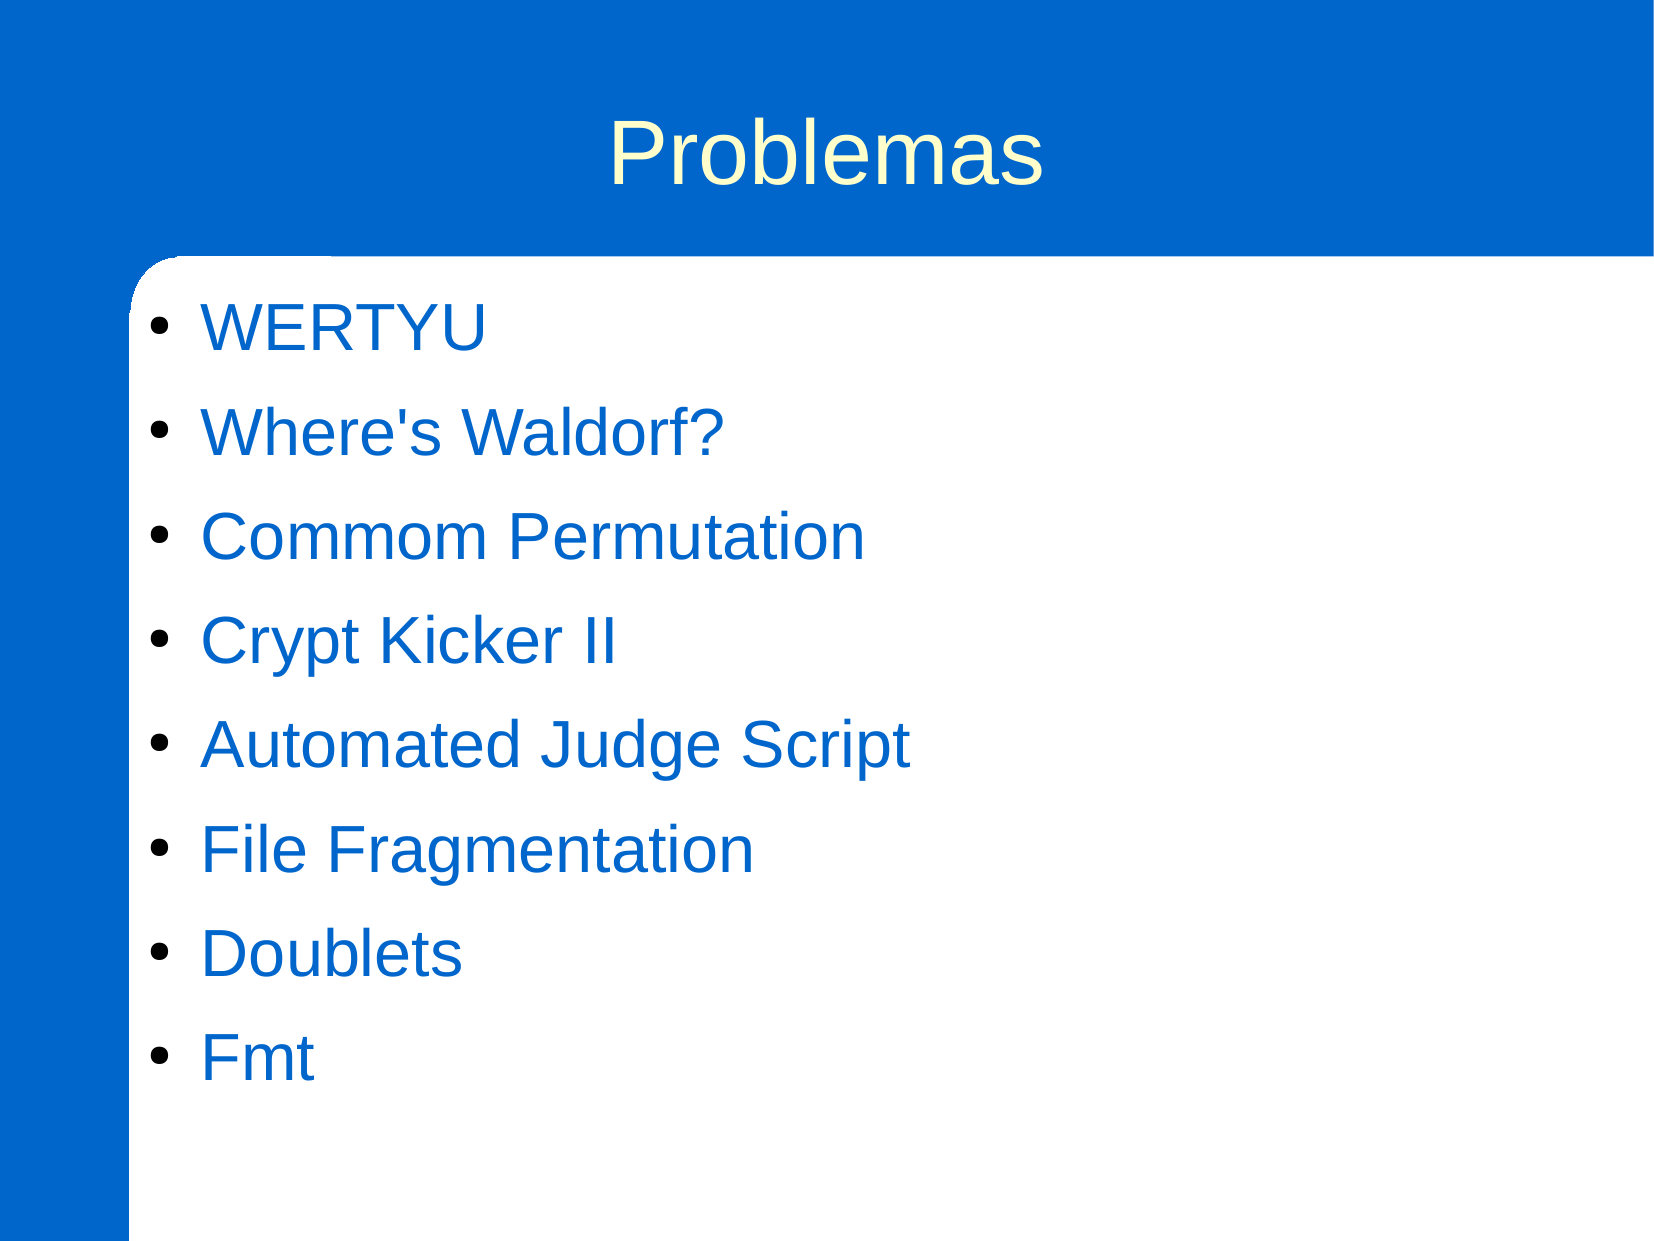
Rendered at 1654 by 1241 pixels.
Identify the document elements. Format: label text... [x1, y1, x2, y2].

title Problemas [82, 49, 1571, 257]
list WERTYU Where's Waldorf? Commom Permutation Crypt Kicker II Automated Judge Script File Fragmentation Doublets Fmt [129, 290, 1619, 1146]
